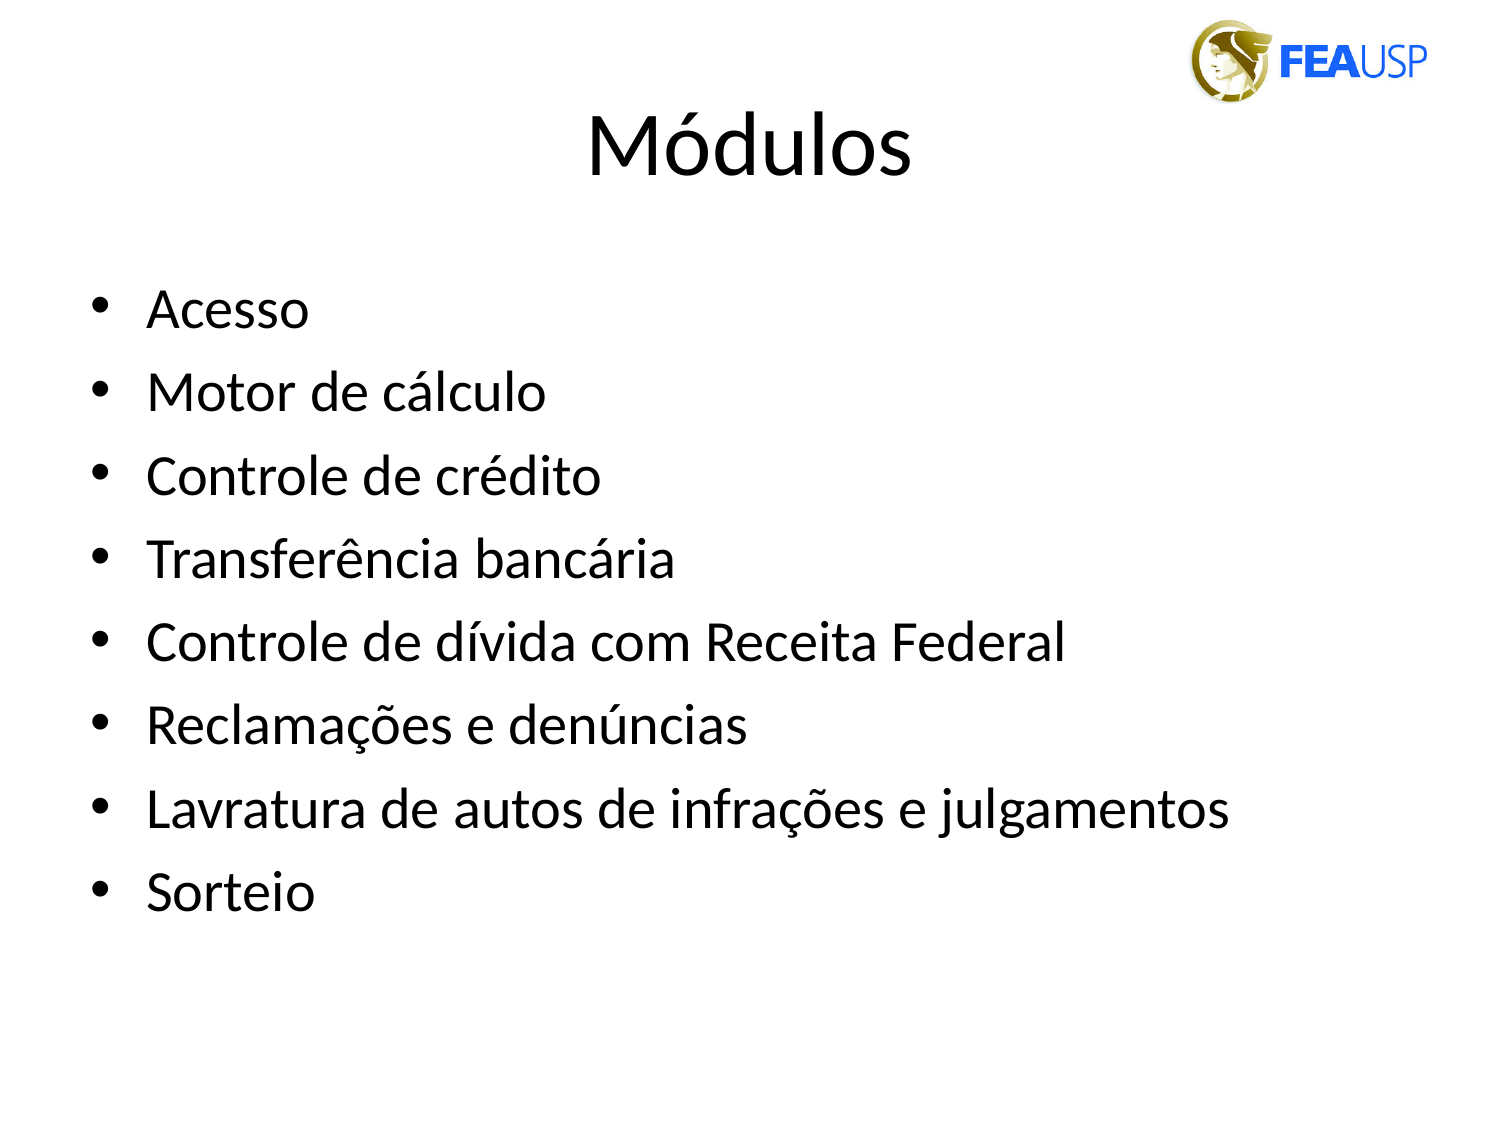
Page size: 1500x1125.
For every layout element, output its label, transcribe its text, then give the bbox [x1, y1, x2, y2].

picture [1187, 19, 1427, 105]
title Módulos [75, 45, 1425, 233]
list Acesso Motor de cálculo Controle de crédito Transferência bancária Controle de dívida com Receita Federal Reclamações e denúncias Lavratura de autos de infrações e julgamentos Sorteio [75, 262, 1425, 1005]
